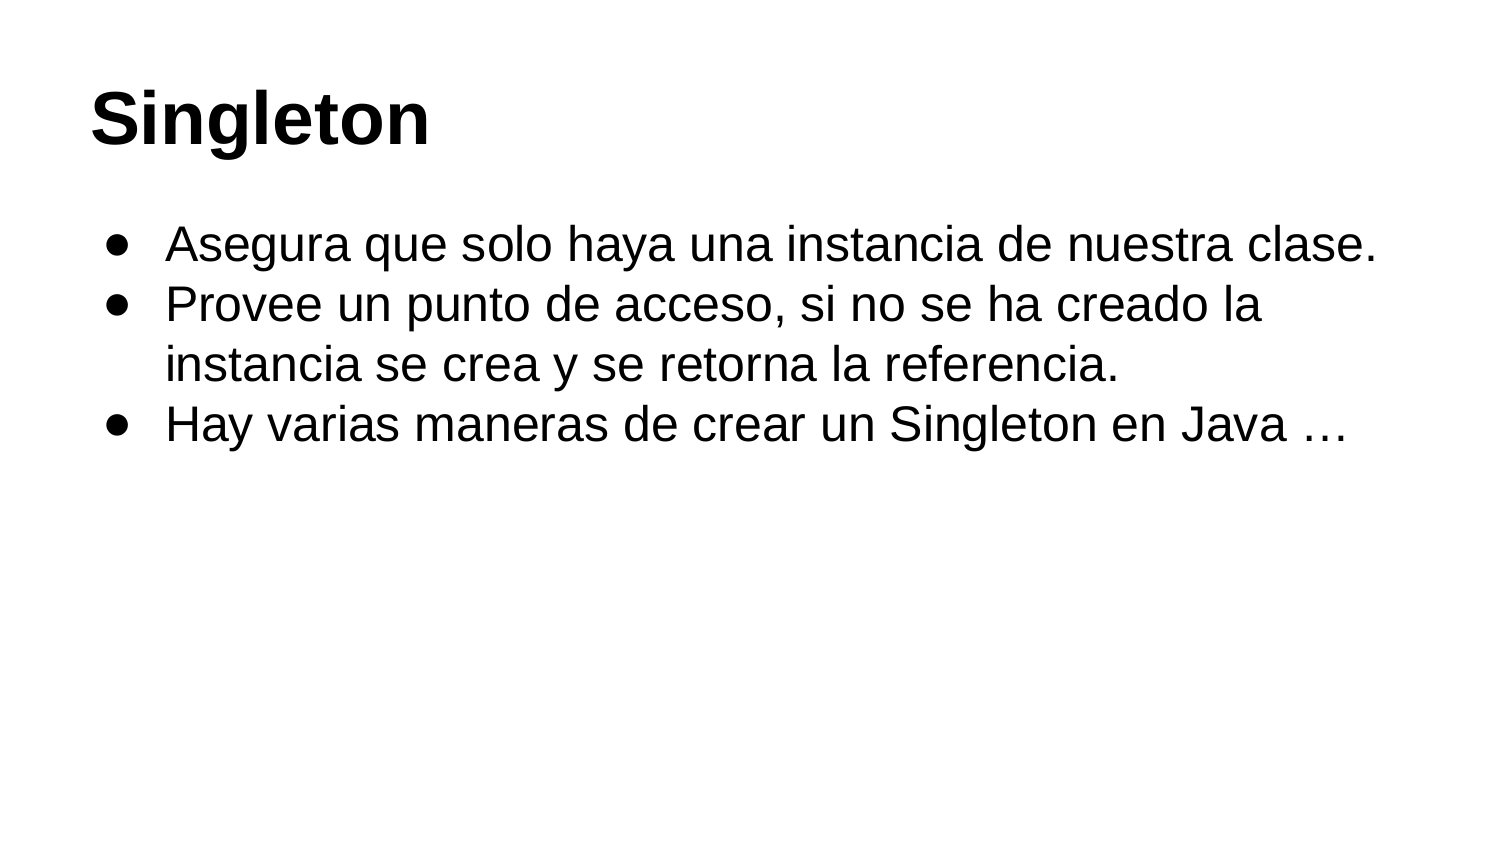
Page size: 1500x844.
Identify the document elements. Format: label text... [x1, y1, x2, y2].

title Singleton [75, 33, 1425, 175]
list Asegura que solo haya una instancia de nuestra clase. Provee un punto de acceso, si no se ha creado la instancia se crea y se retorna la referencia. Hay varias maneras de crear un Singleton en Java … [75, 196, 1425, 808]
